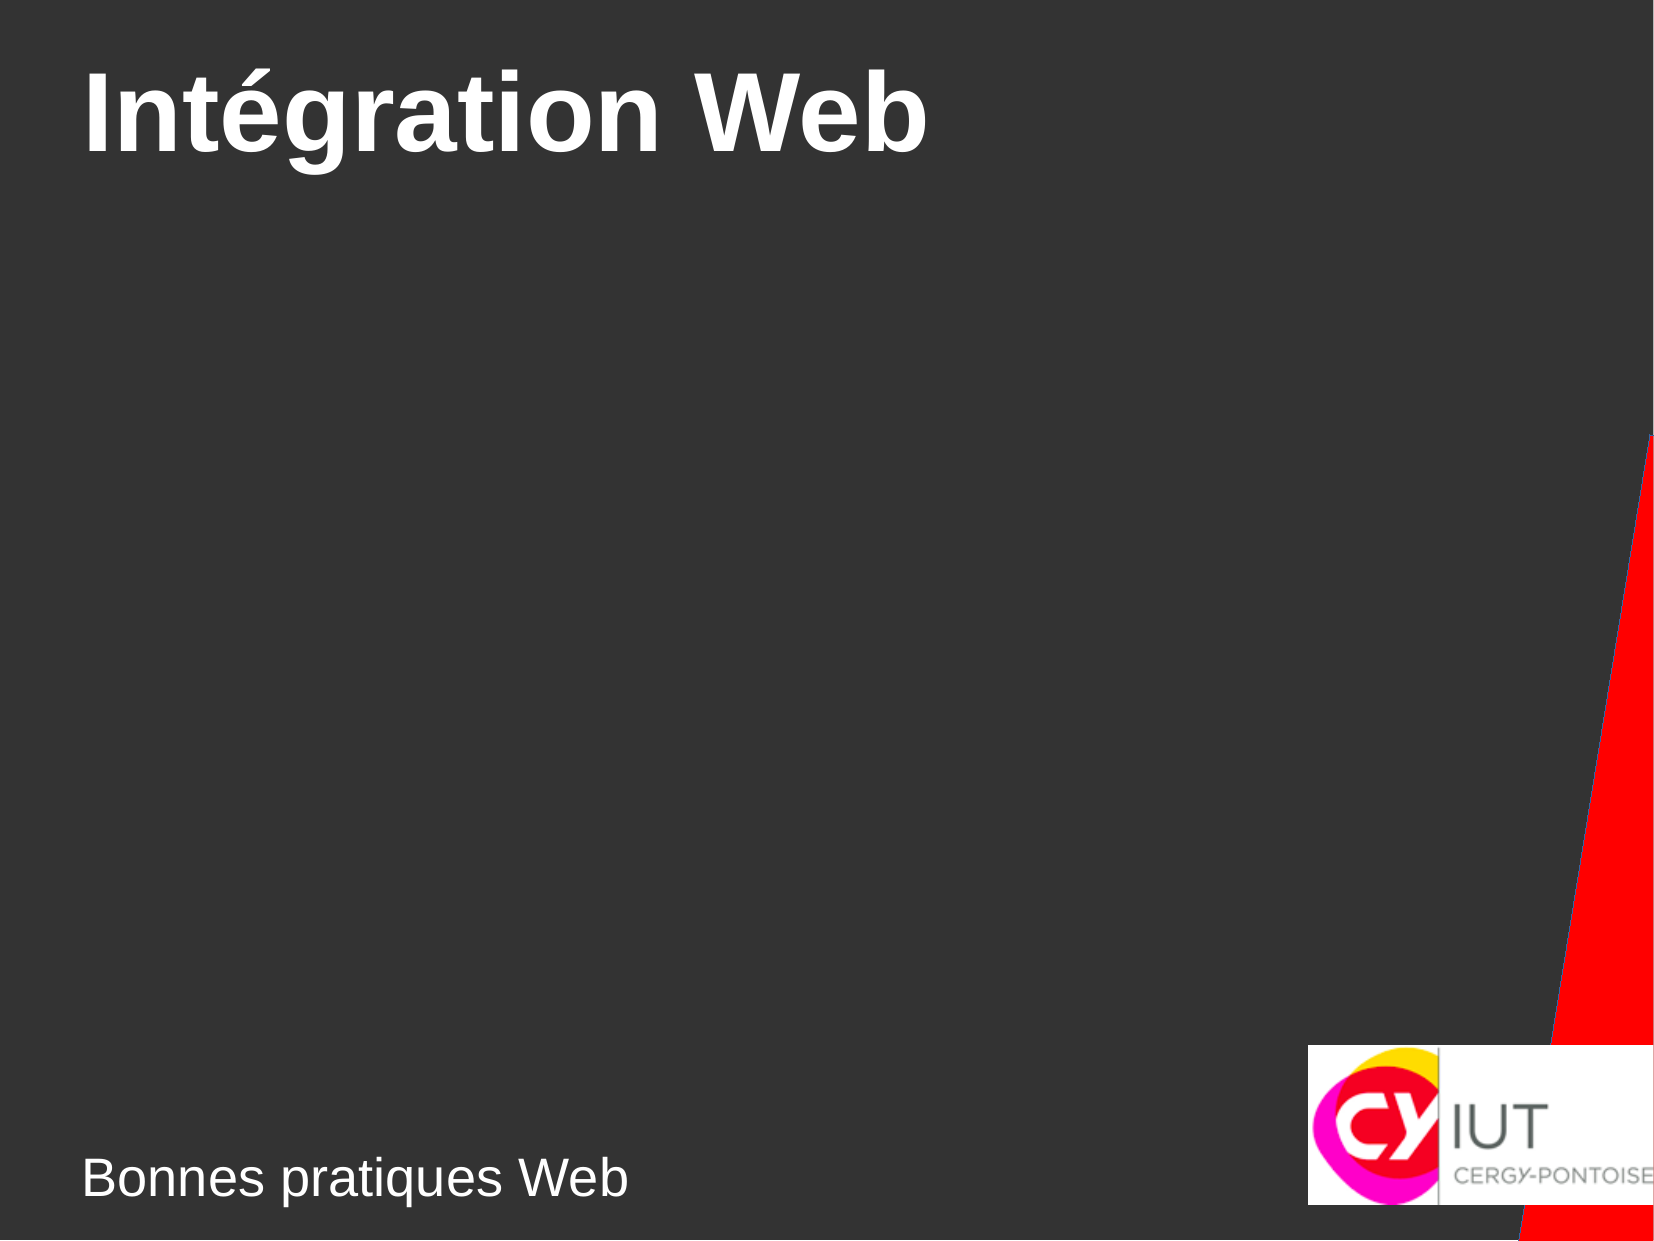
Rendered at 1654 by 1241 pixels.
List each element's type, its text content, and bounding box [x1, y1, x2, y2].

text_box [1550, 434, 1654, 1045]
title Intégration Web [82, 49, 1571, 301]
picture [1308, 1045, 1654, 1205]
text_box [1518, 1205, 1654, 1241]
title Bonnes pratiques Web [81, 1073, 1382, 1241]
